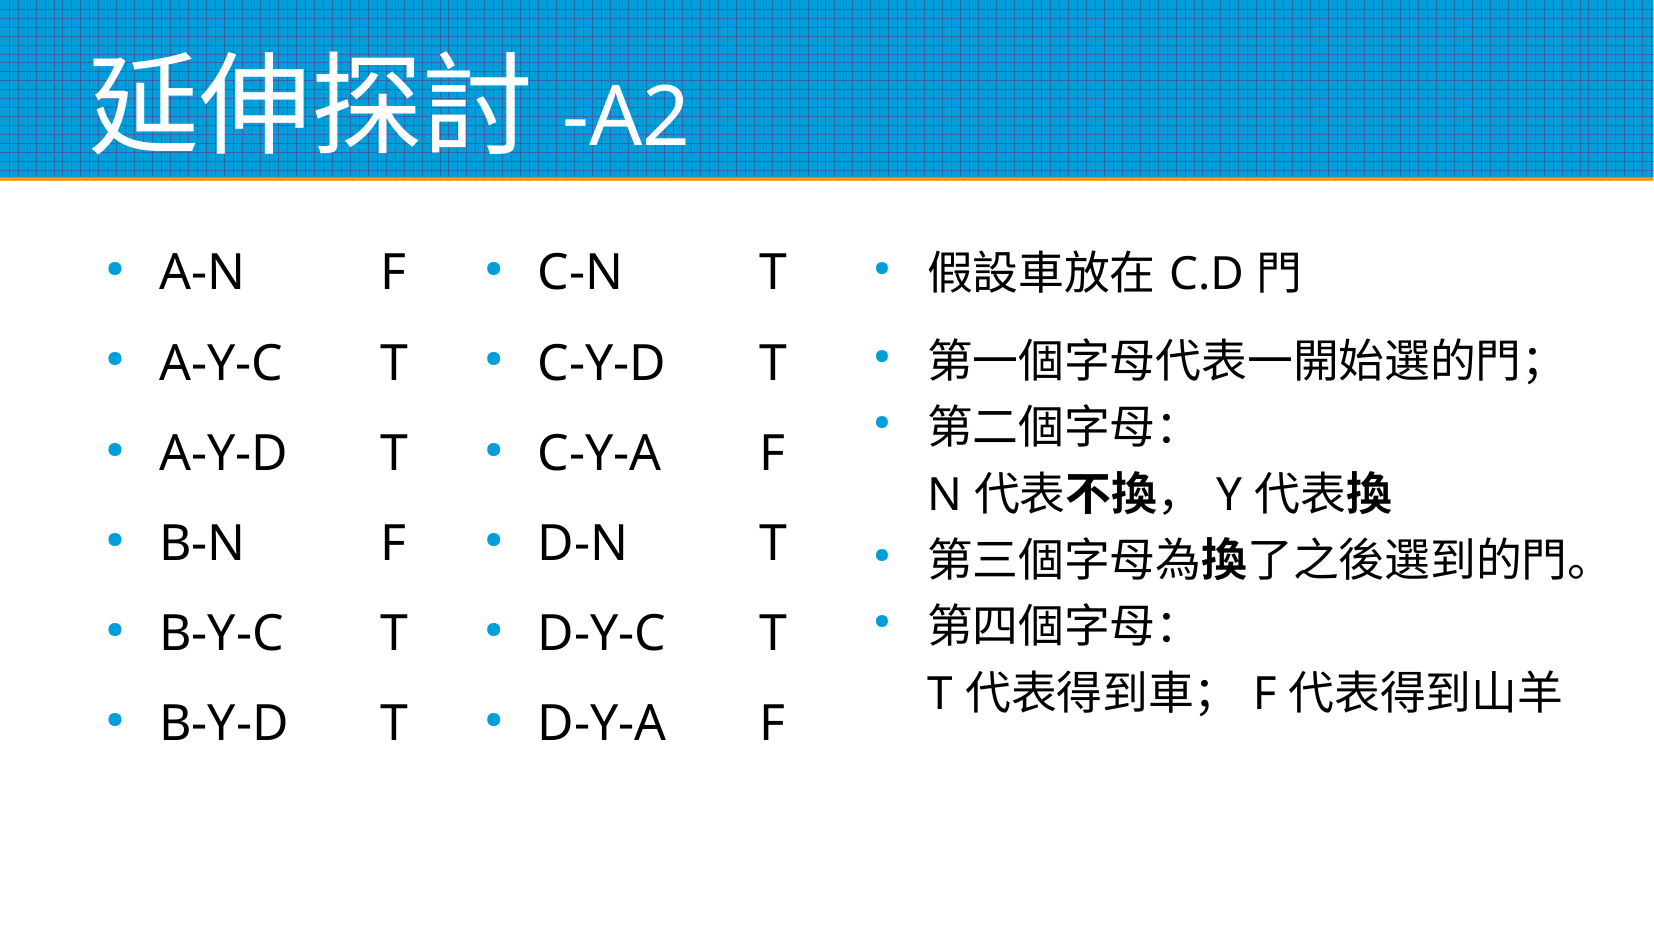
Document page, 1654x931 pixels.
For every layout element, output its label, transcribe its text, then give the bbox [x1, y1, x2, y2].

list 假設車放在C.D門 第一個字母代表一開始選的門； 第二個字母： N代表不換，Y代表換 第三個字母為換了之後選到的門。 第四個字母： T代表得到車；F代表得到山羊 [856, 236, 1625, 813]
title 延伸探討-A2 [88, 14, 1565, 178]
list C-N T C-Y-D T C-Y-A F D-N T D-Y-C T D-Y-A F [467, 236, 856, 813]
list A-N F A-Y-C T A-Y-D T B-N F B-Y-C T B-Y-D T [88, 236, 467, 813]
